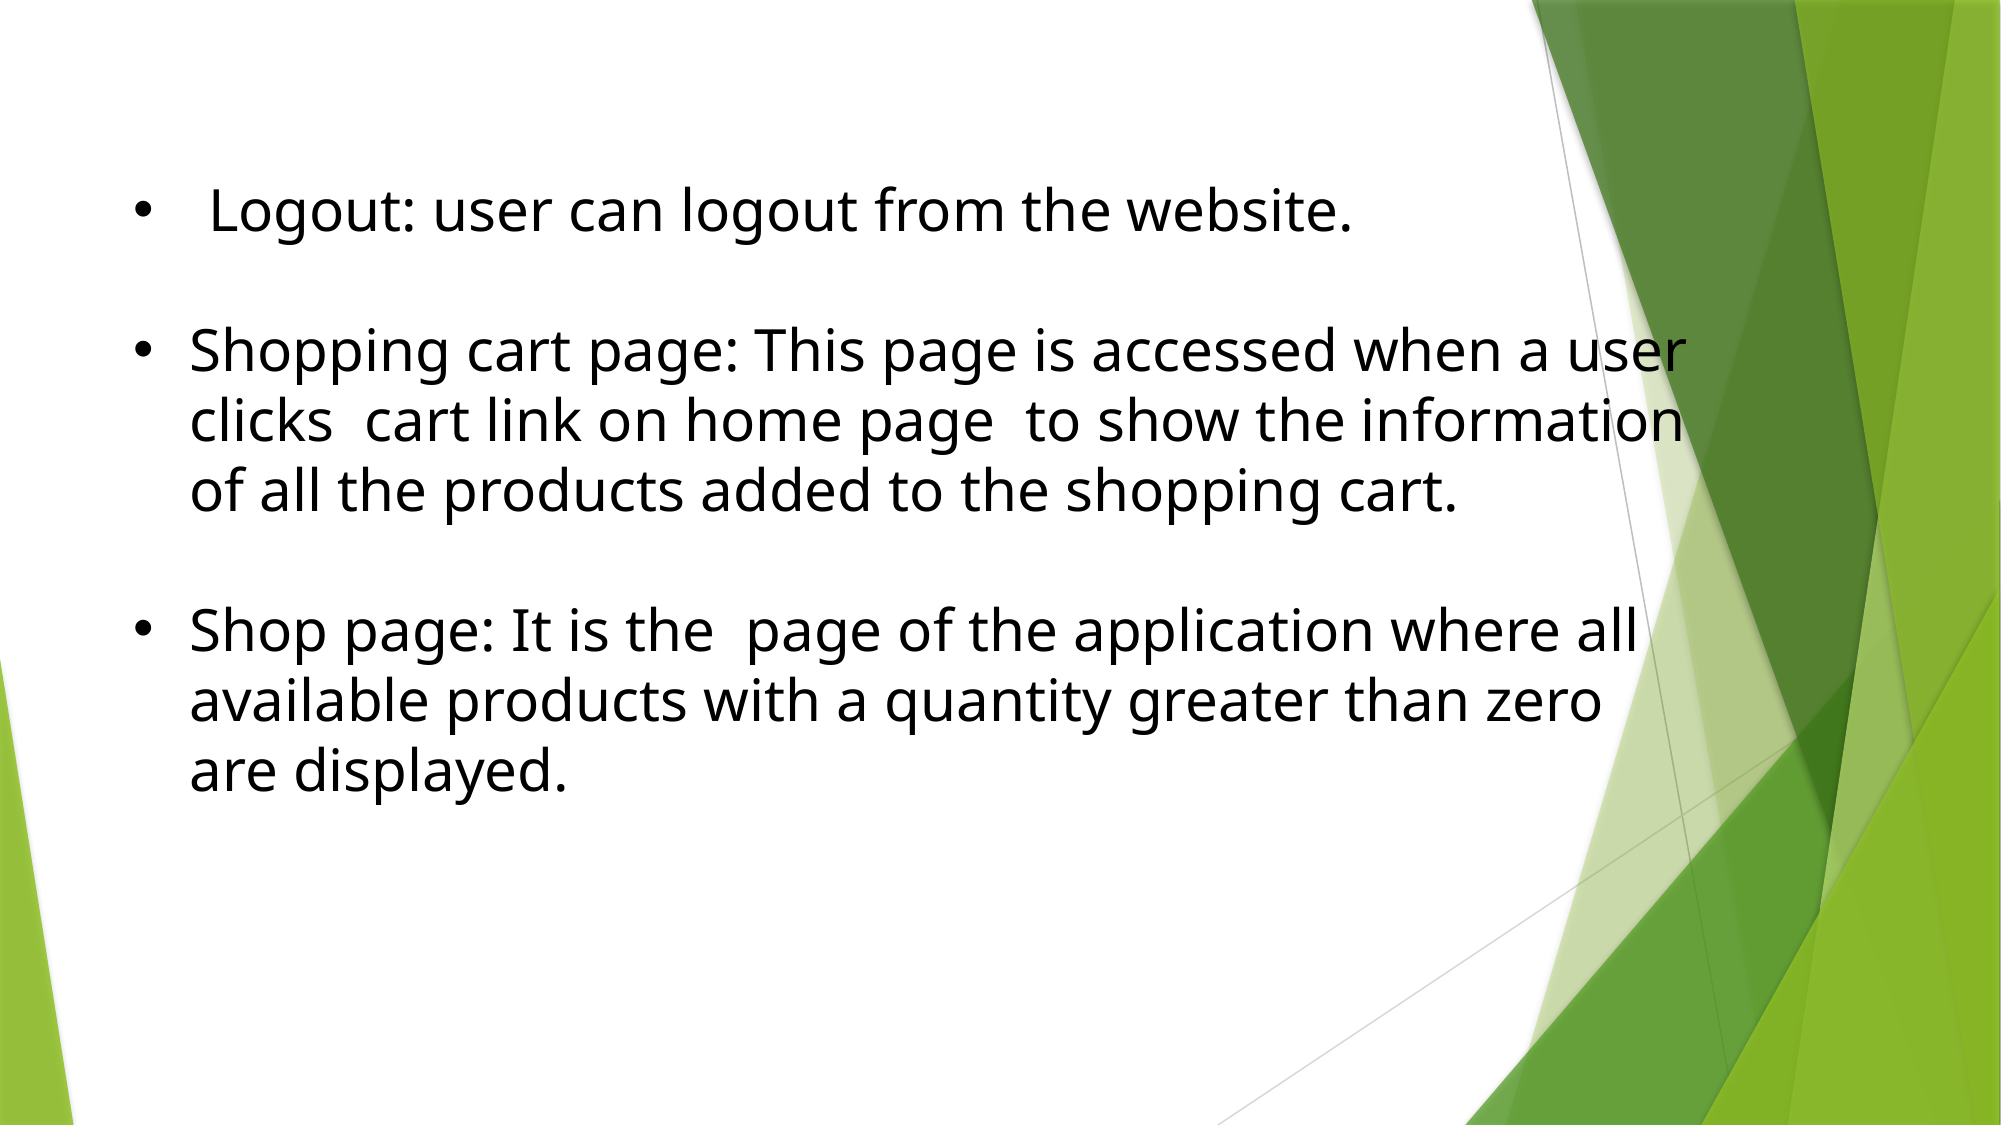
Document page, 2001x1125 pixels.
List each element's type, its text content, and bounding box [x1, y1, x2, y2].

text_box Logout: user can logout from the website. Shopping cart page: This page is accessed when a user clicks cart link on home page to show the information of all the products added to the shopping cart. Shop page: It is the page of the application where all available products with a quantity greater than zero are displayed. [118, 105, 1720, 1011]
